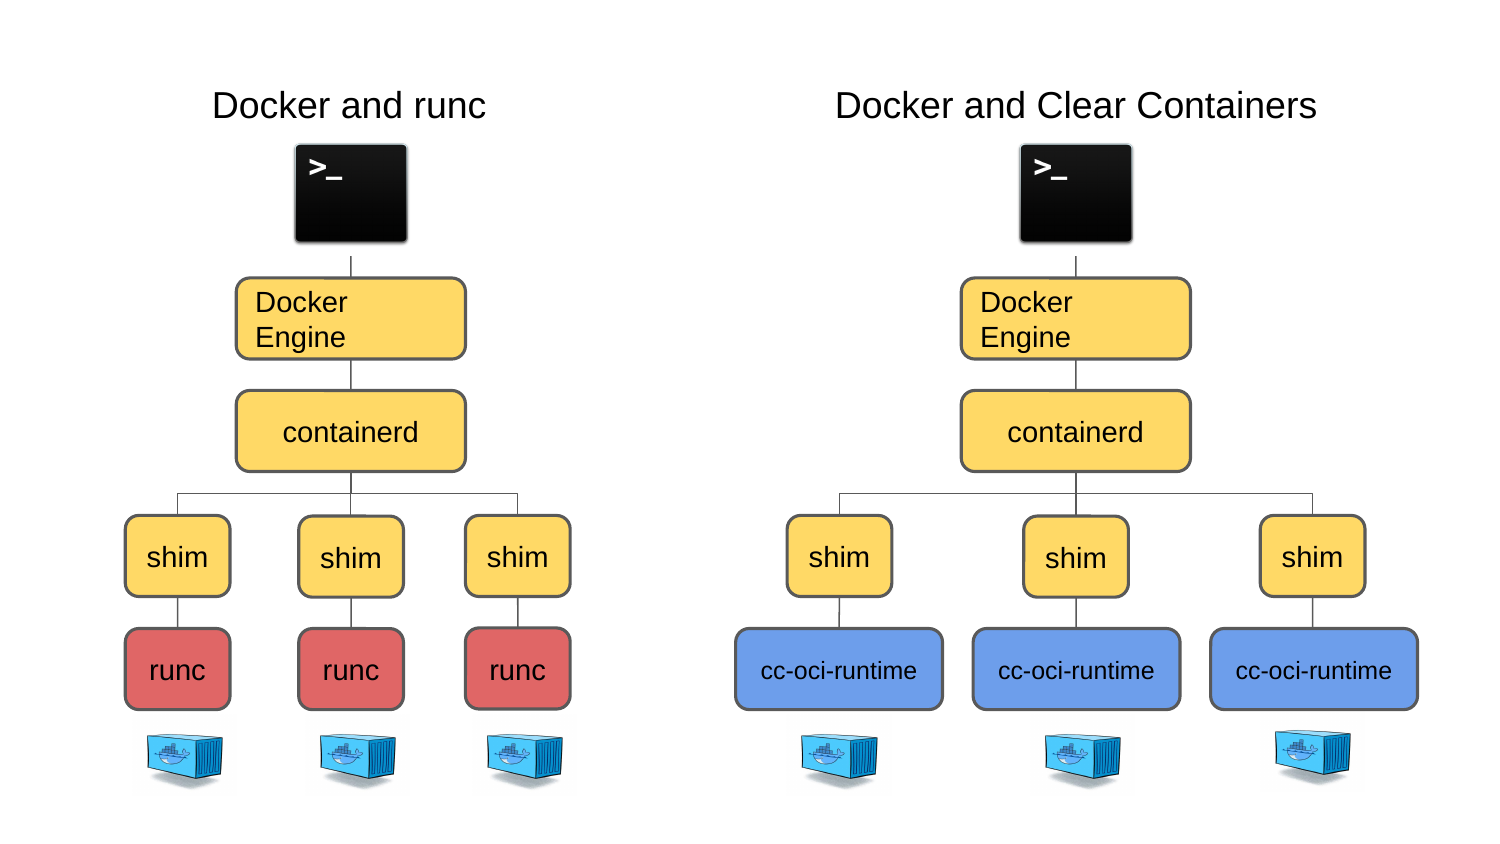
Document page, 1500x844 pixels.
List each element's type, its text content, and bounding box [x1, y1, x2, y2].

text_box shim [1260, 515, 1366, 597]
picture [1260, 710, 1365, 792]
picture [1012, 129, 1140, 257]
text_box runc [465, 627, 571, 710]
text_box containerd [961, 390, 1191, 472]
text_box containerd [236, 390, 466, 472]
text_box shim [125, 515, 231, 597]
picture [132, 714, 237, 796]
picture [287, 129, 415, 257]
text_box Docker and Clear Containers [811, 66, 1341, 125]
text_box cc-oci-runtime [973, 628, 1181, 710]
text_box runc [125, 628, 231, 710]
text_box shim [298, 516, 404, 598]
text_box Docker Engine [961, 277, 1191, 360]
picture [472, 714, 577, 796]
text_box Docker Engine [236, 277, 466, 360]
text_box cc-oci-runtime [735, 628, 943, 710]
picture [786, 714, 892, 796]
picture [305, 714, 410, 796]
text_box runc [298, 628, 404, 710]
text_box cc-oci-runtime [1210, 628, 1418, 710]
text_box Docker and runc [195, 66, 503, 125]
text_box shim [787, 515, 892, 597]
picture [1030, 714, 1135, 796]
text_box shim [465, 515, 571, 597]
text_box shim [1023, 516, 1129, 598]
